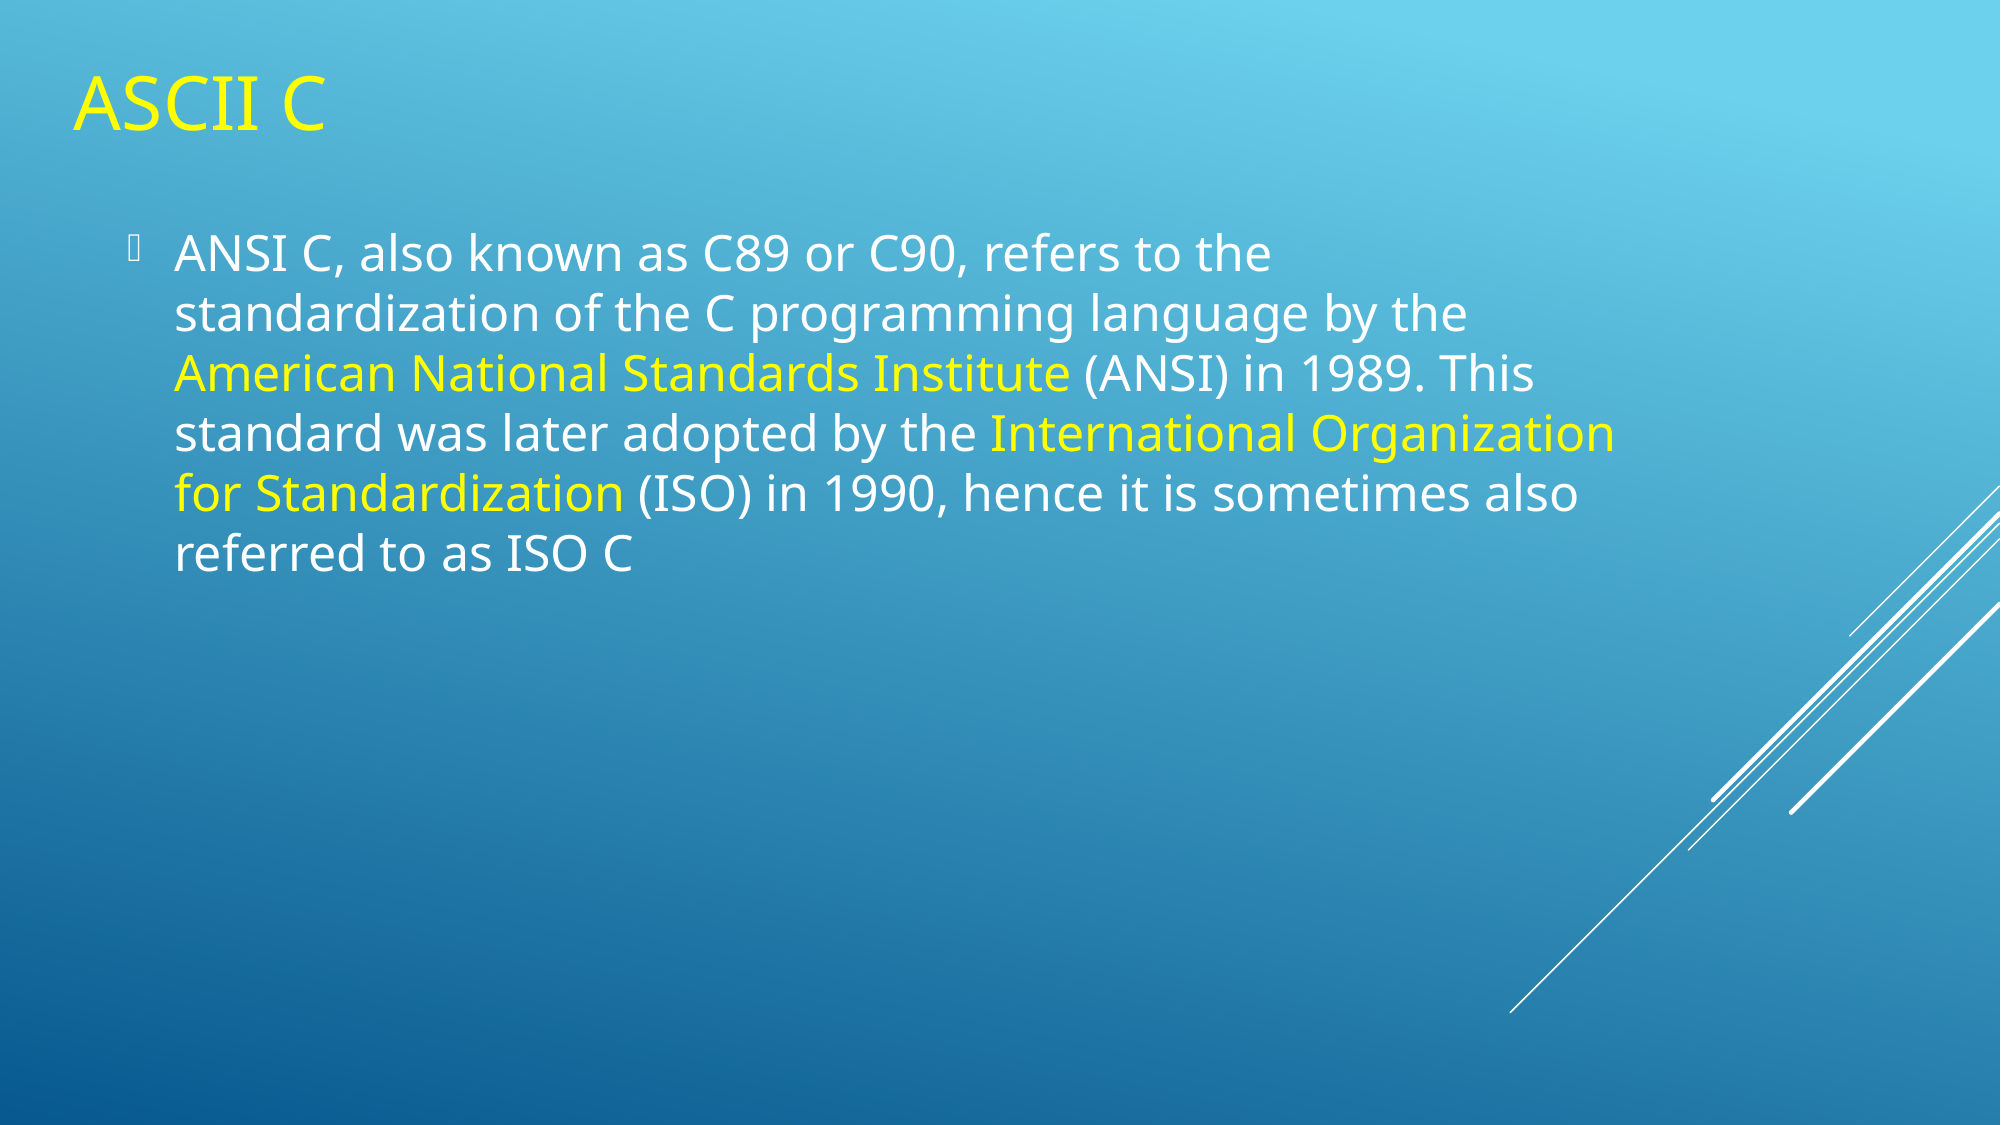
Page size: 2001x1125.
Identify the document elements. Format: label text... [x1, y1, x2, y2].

title ASCII C [59, 16, 1839, 185]
list ANSI C, also known as C89 or C90, refers to the standardization of the C programming language by the American National Standards Institute (ANSI) in 1989. This standard was later adopted by the International Organization for Standardization (ISO) in 1990, hence it is sometimes also referred to as ISO C [112, 214, 1664, 1015]
